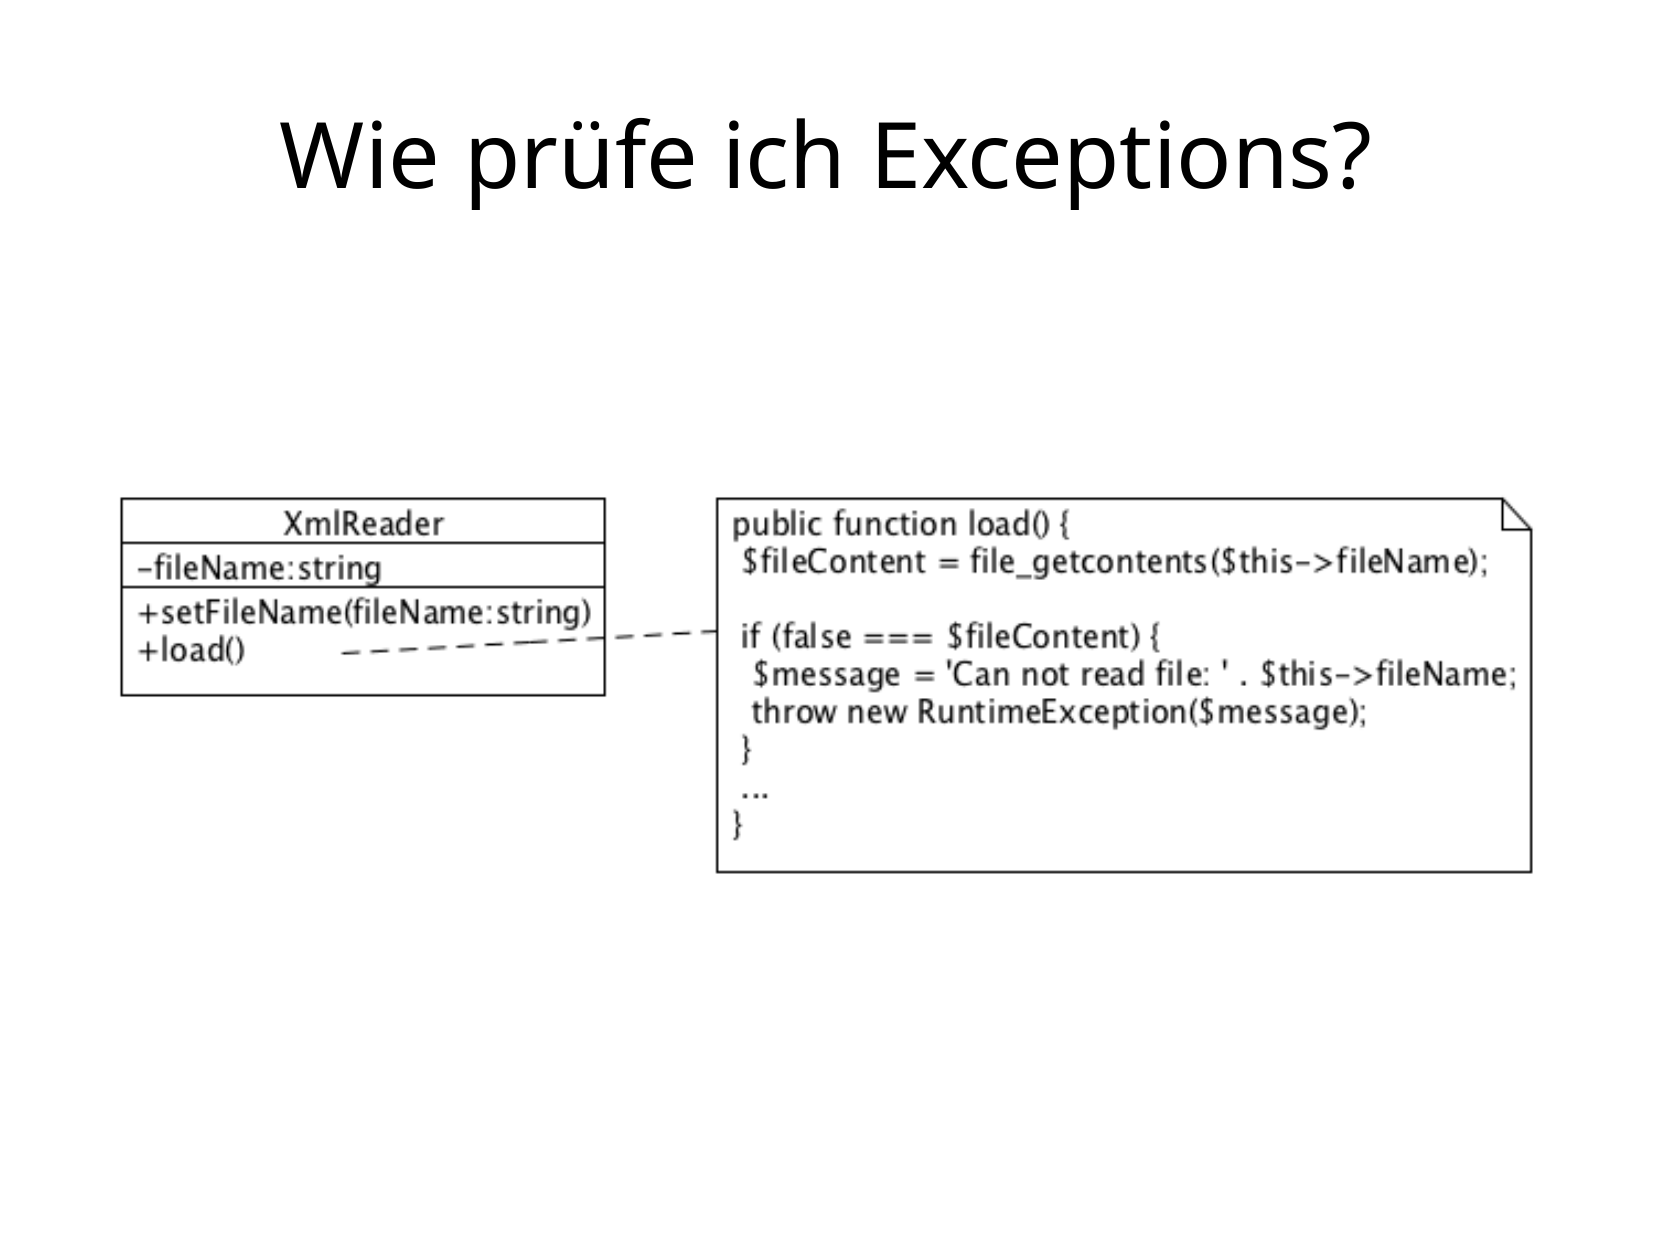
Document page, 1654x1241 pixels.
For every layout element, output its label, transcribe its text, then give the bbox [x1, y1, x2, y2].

title Wie prüfe ich Exceptions? [82, 56, 1571, 250]
picture [77, 454, 1577, 918]
